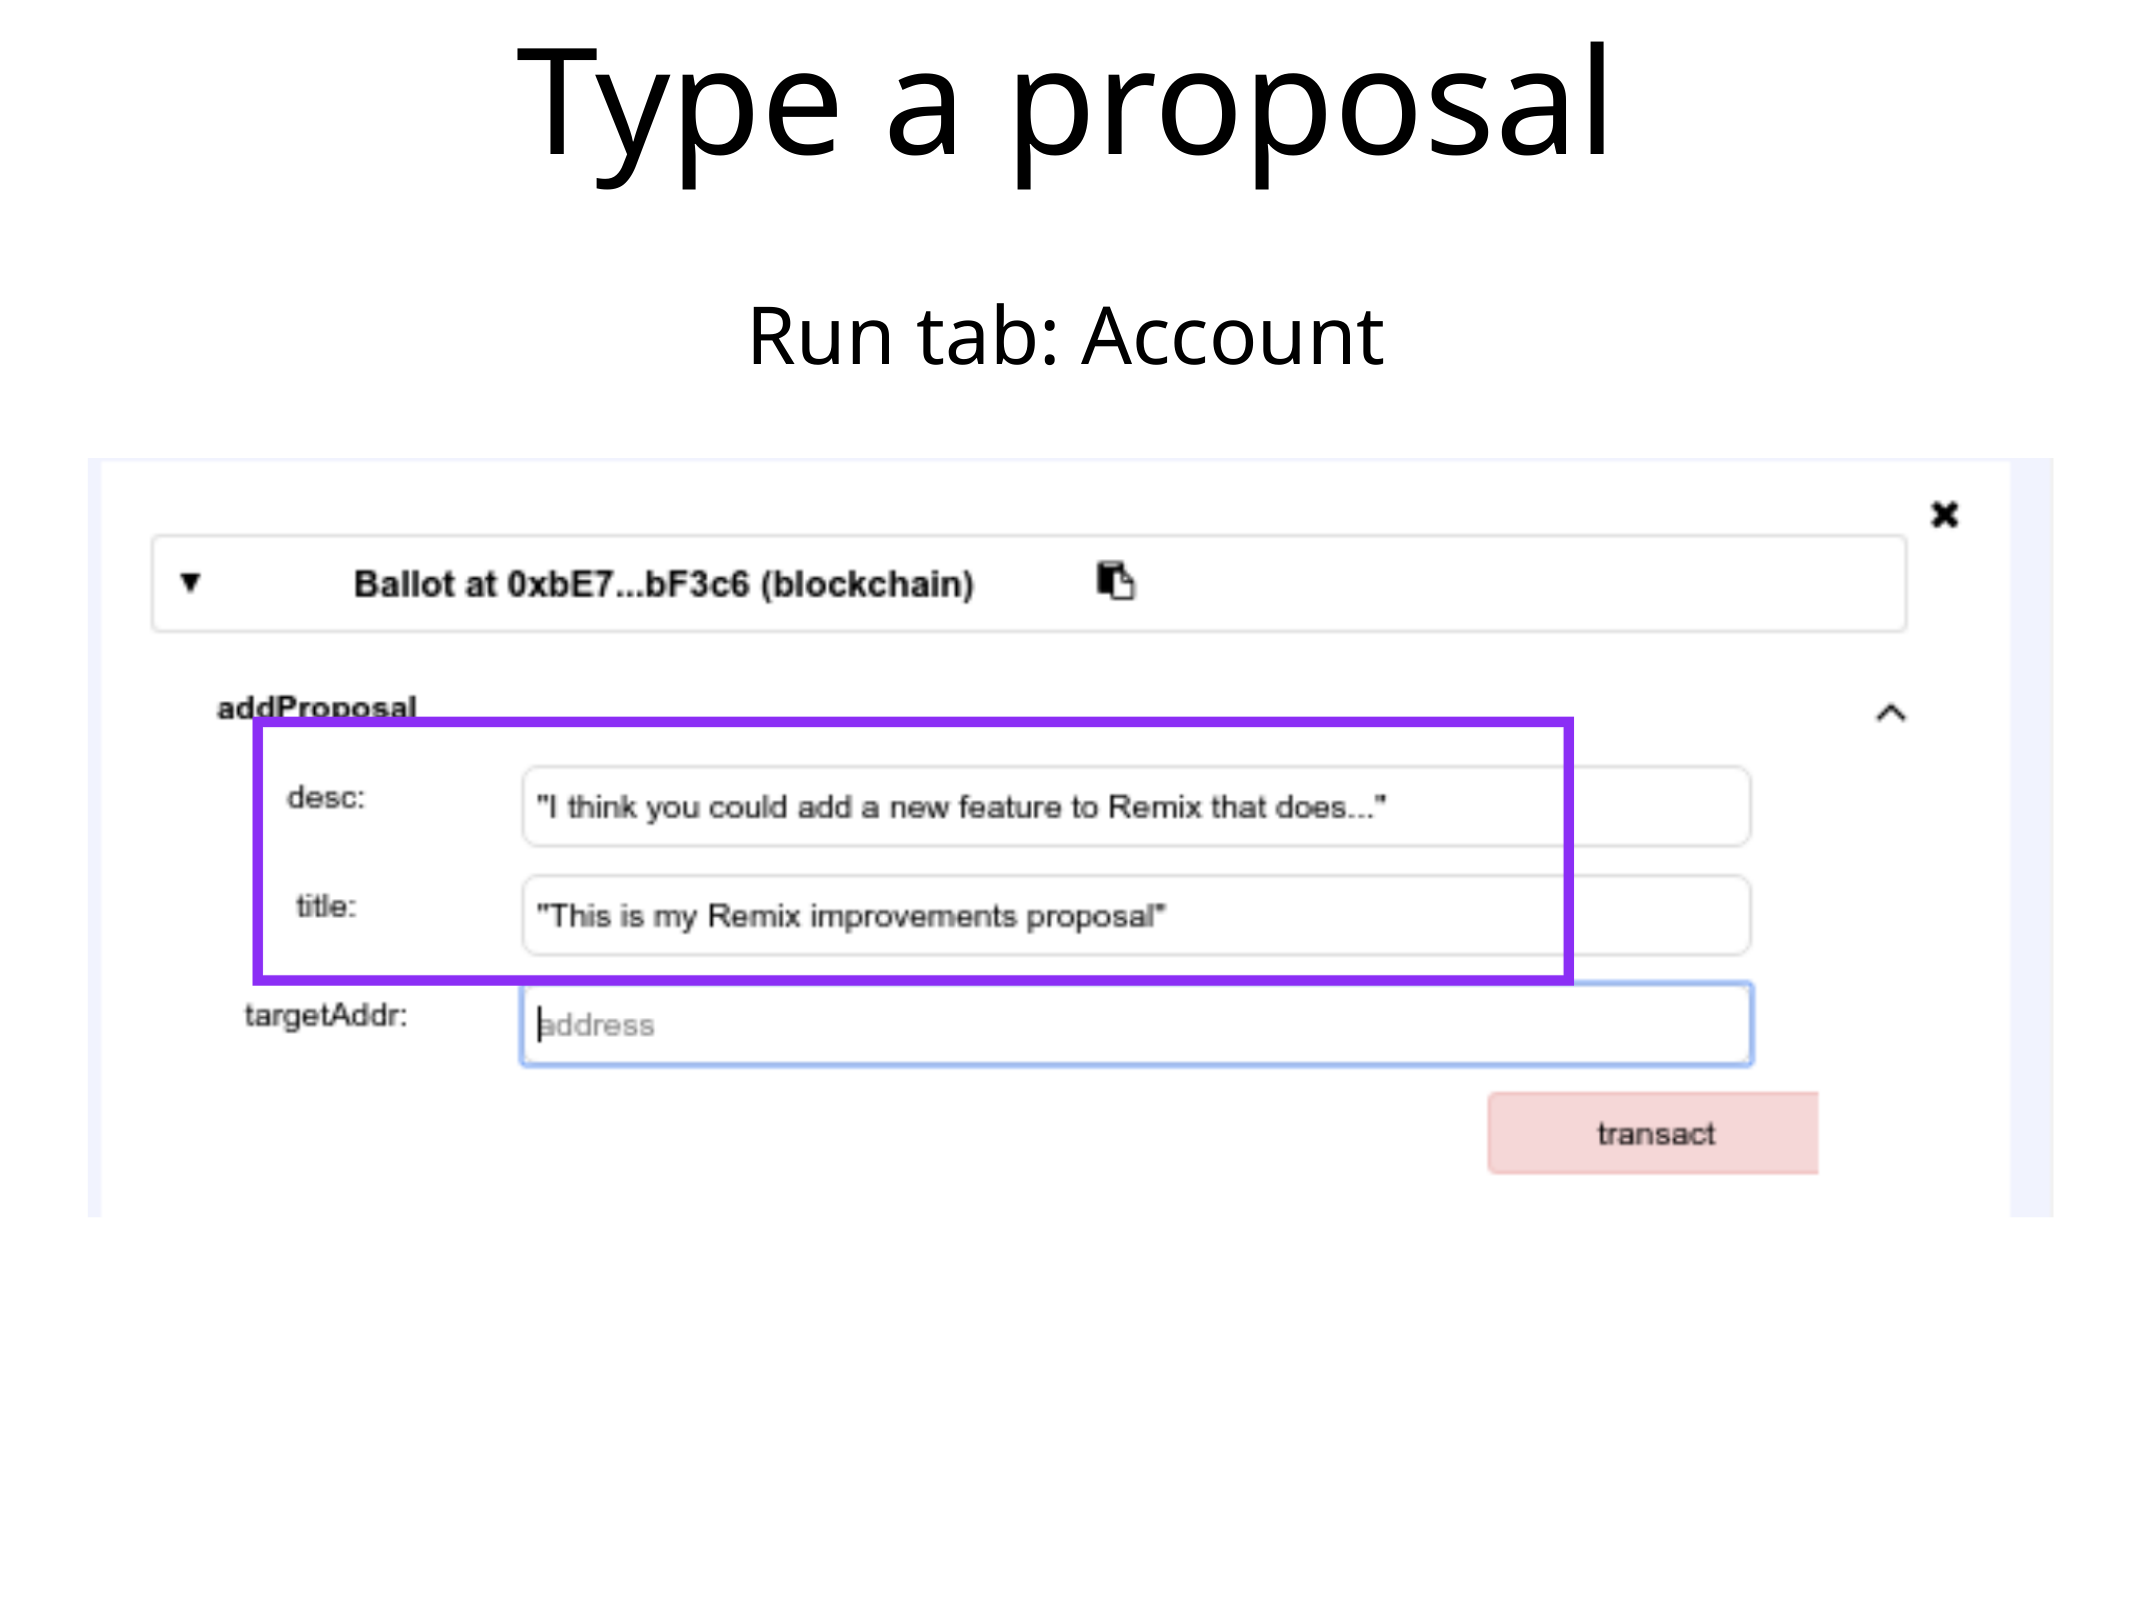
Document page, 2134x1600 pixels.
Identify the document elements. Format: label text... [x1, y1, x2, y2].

title Type a proposal [69, 0, 2064, 408]
picture [17, 408, 2116, 1284]
subtitle Run tab: Account ( when dependencies.js is the active file ) [112, 277, 2021, 408]
